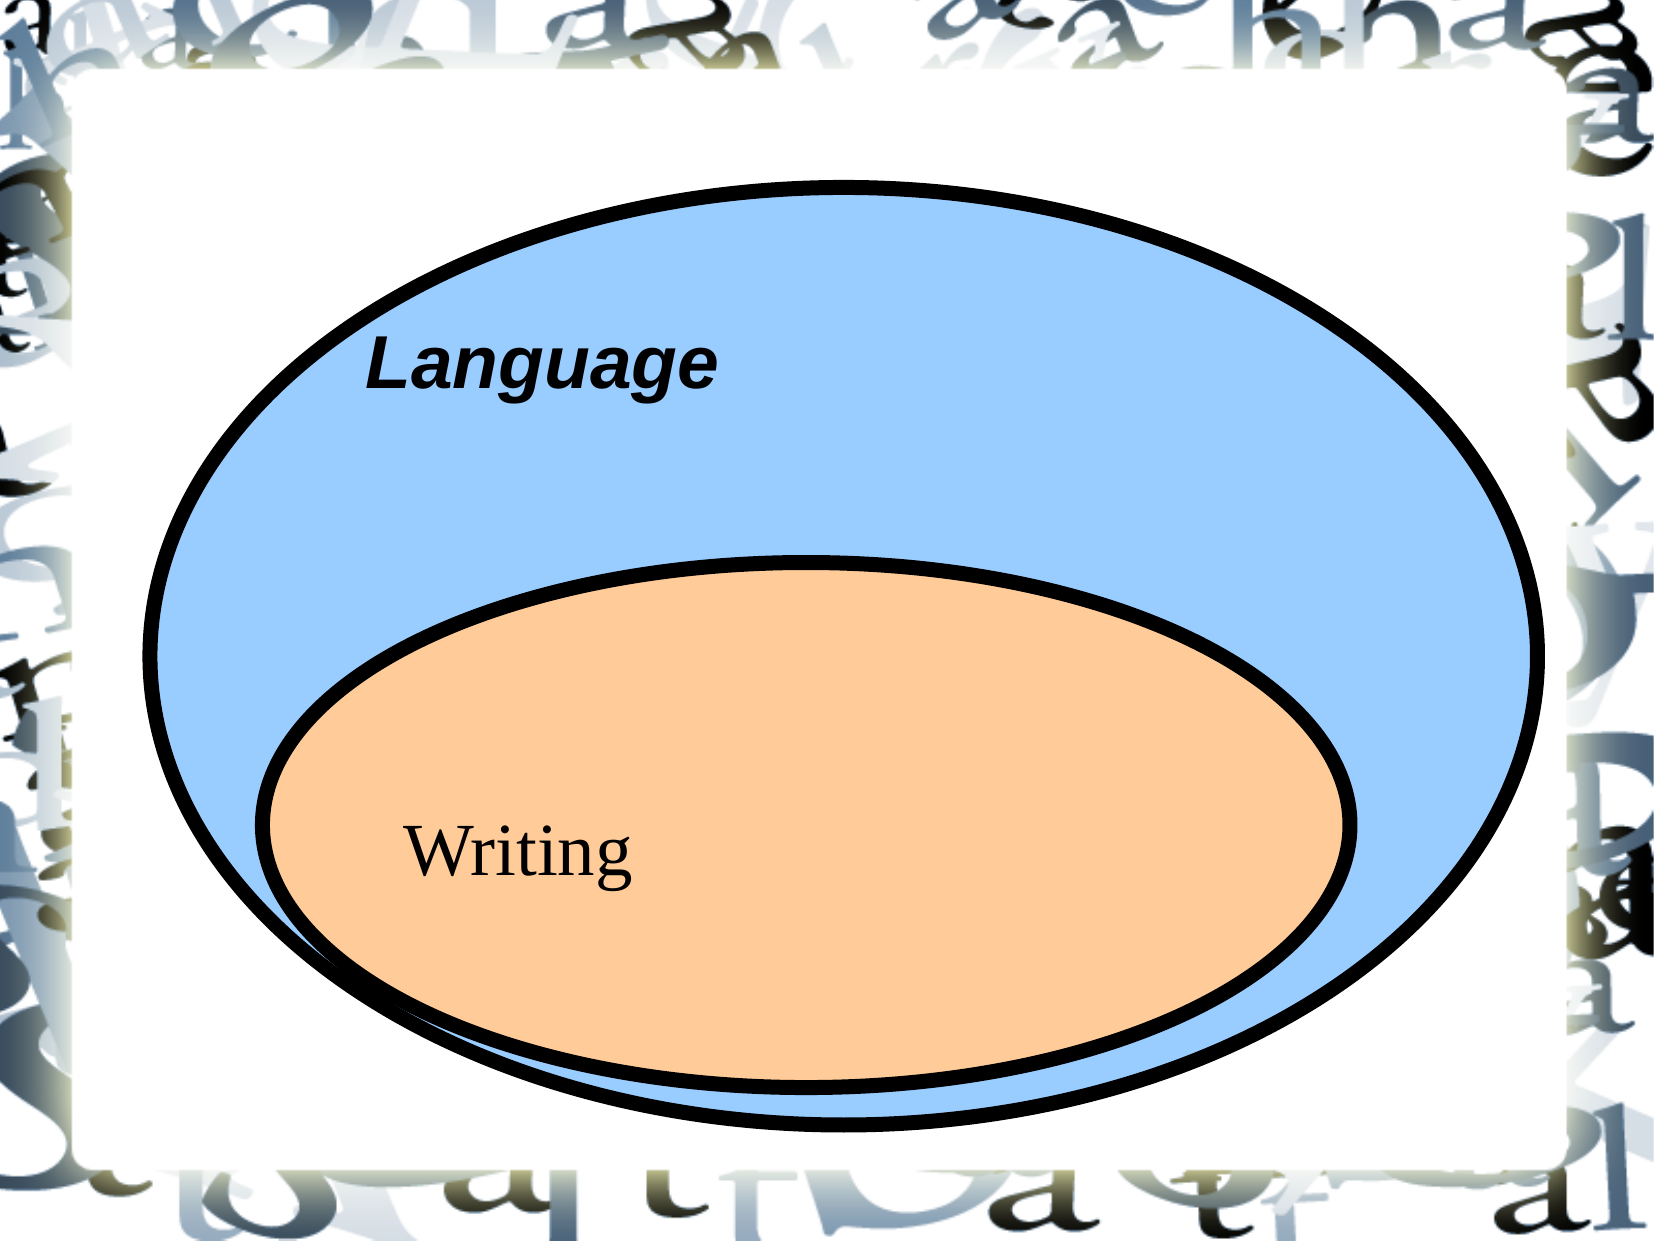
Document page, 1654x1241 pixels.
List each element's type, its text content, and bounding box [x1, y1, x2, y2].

picture [0, 0, 1654, 1241]
text_box Writing [375, 787, 826, 938]
text_box [149, 187, 1538, 1126]
text_box Language [337, 300, 788, 488]
